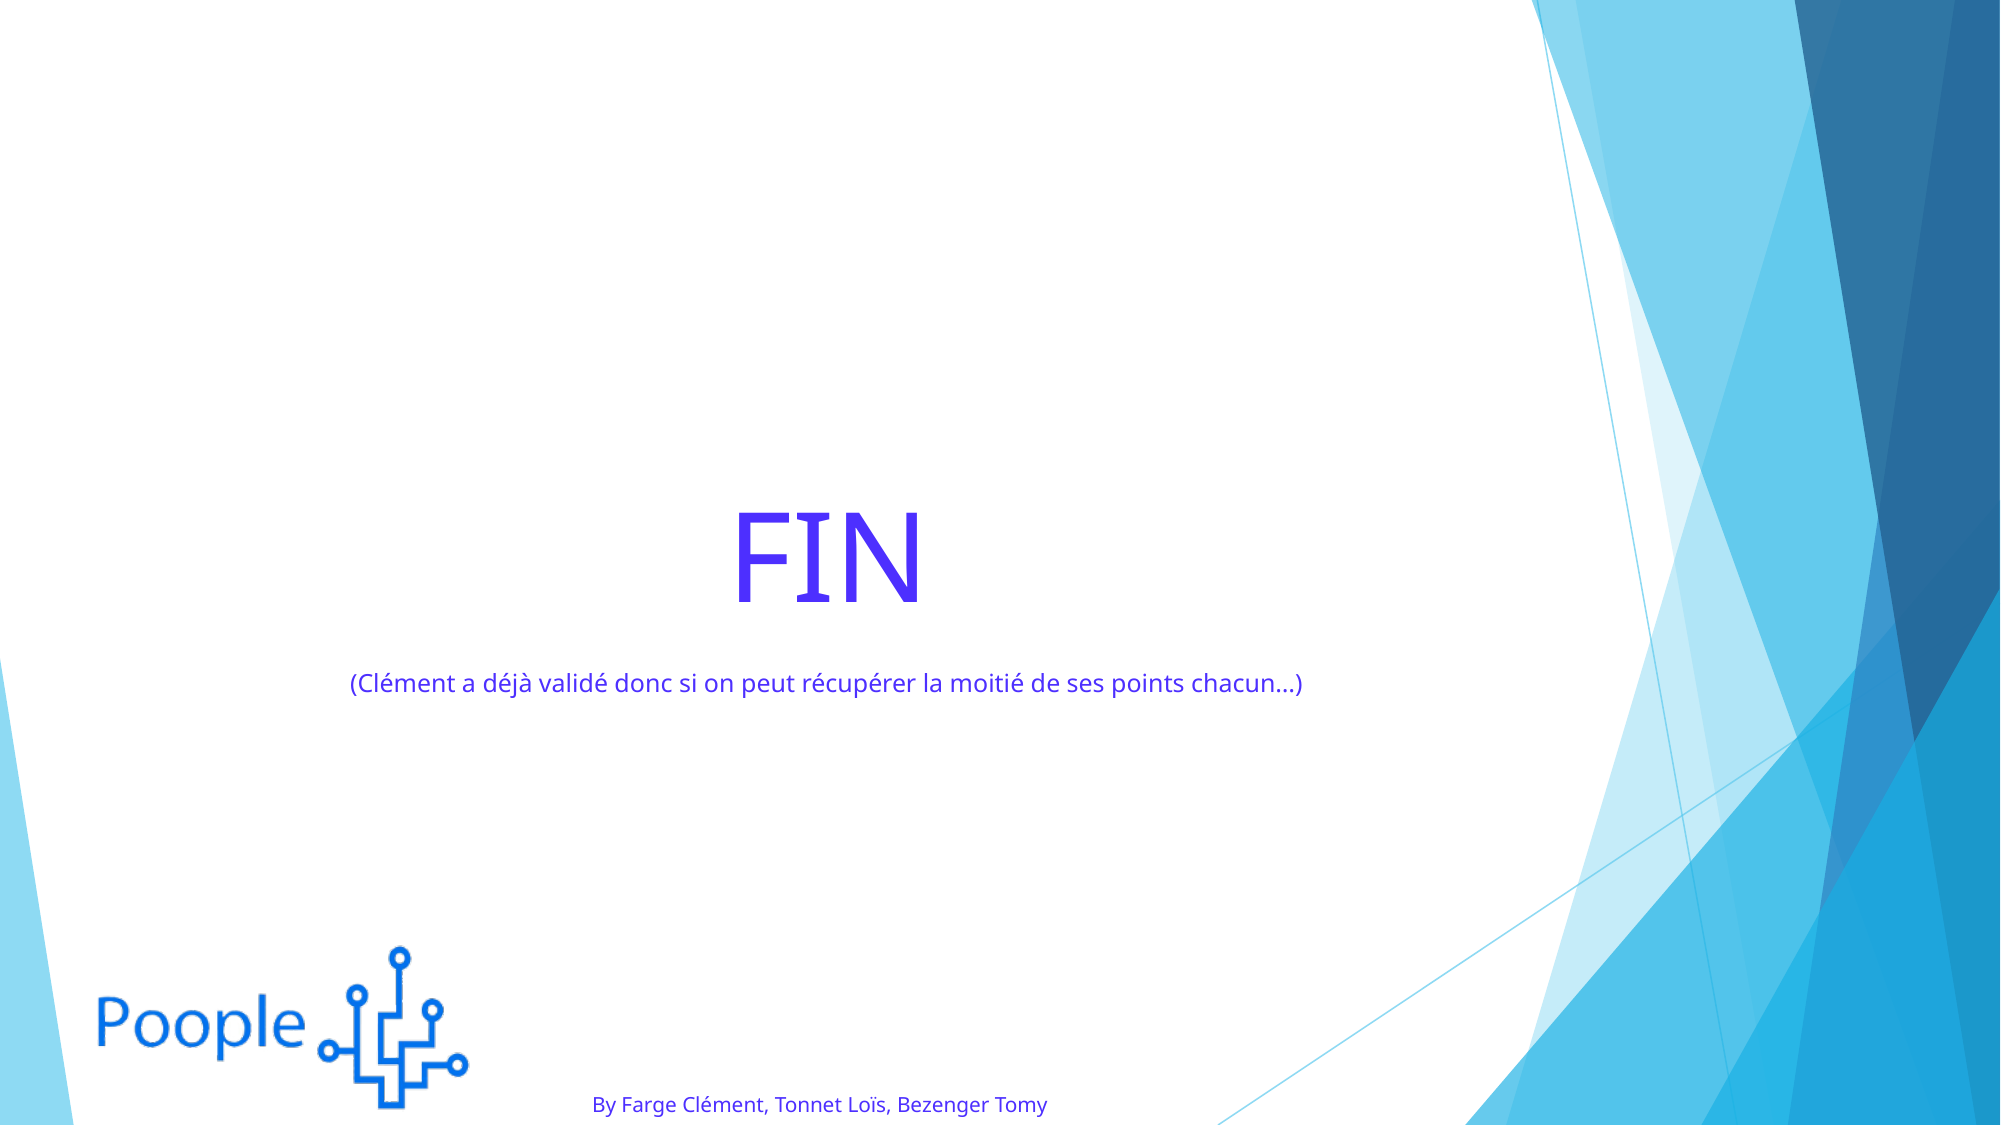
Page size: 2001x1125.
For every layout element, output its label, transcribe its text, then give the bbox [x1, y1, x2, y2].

picture [86, 929, 472, 1125]
text_box (Clément a déjà validé donc si on peut récupérer la moitié de ses points chacun…) [334, 660, 1298, 706]
text_box By Farge Clément, Tonnet Loïs, Bezenger Tomy [577, 1085, 1063, 1125]
text_box FIN [712, 470, 954, 637]
